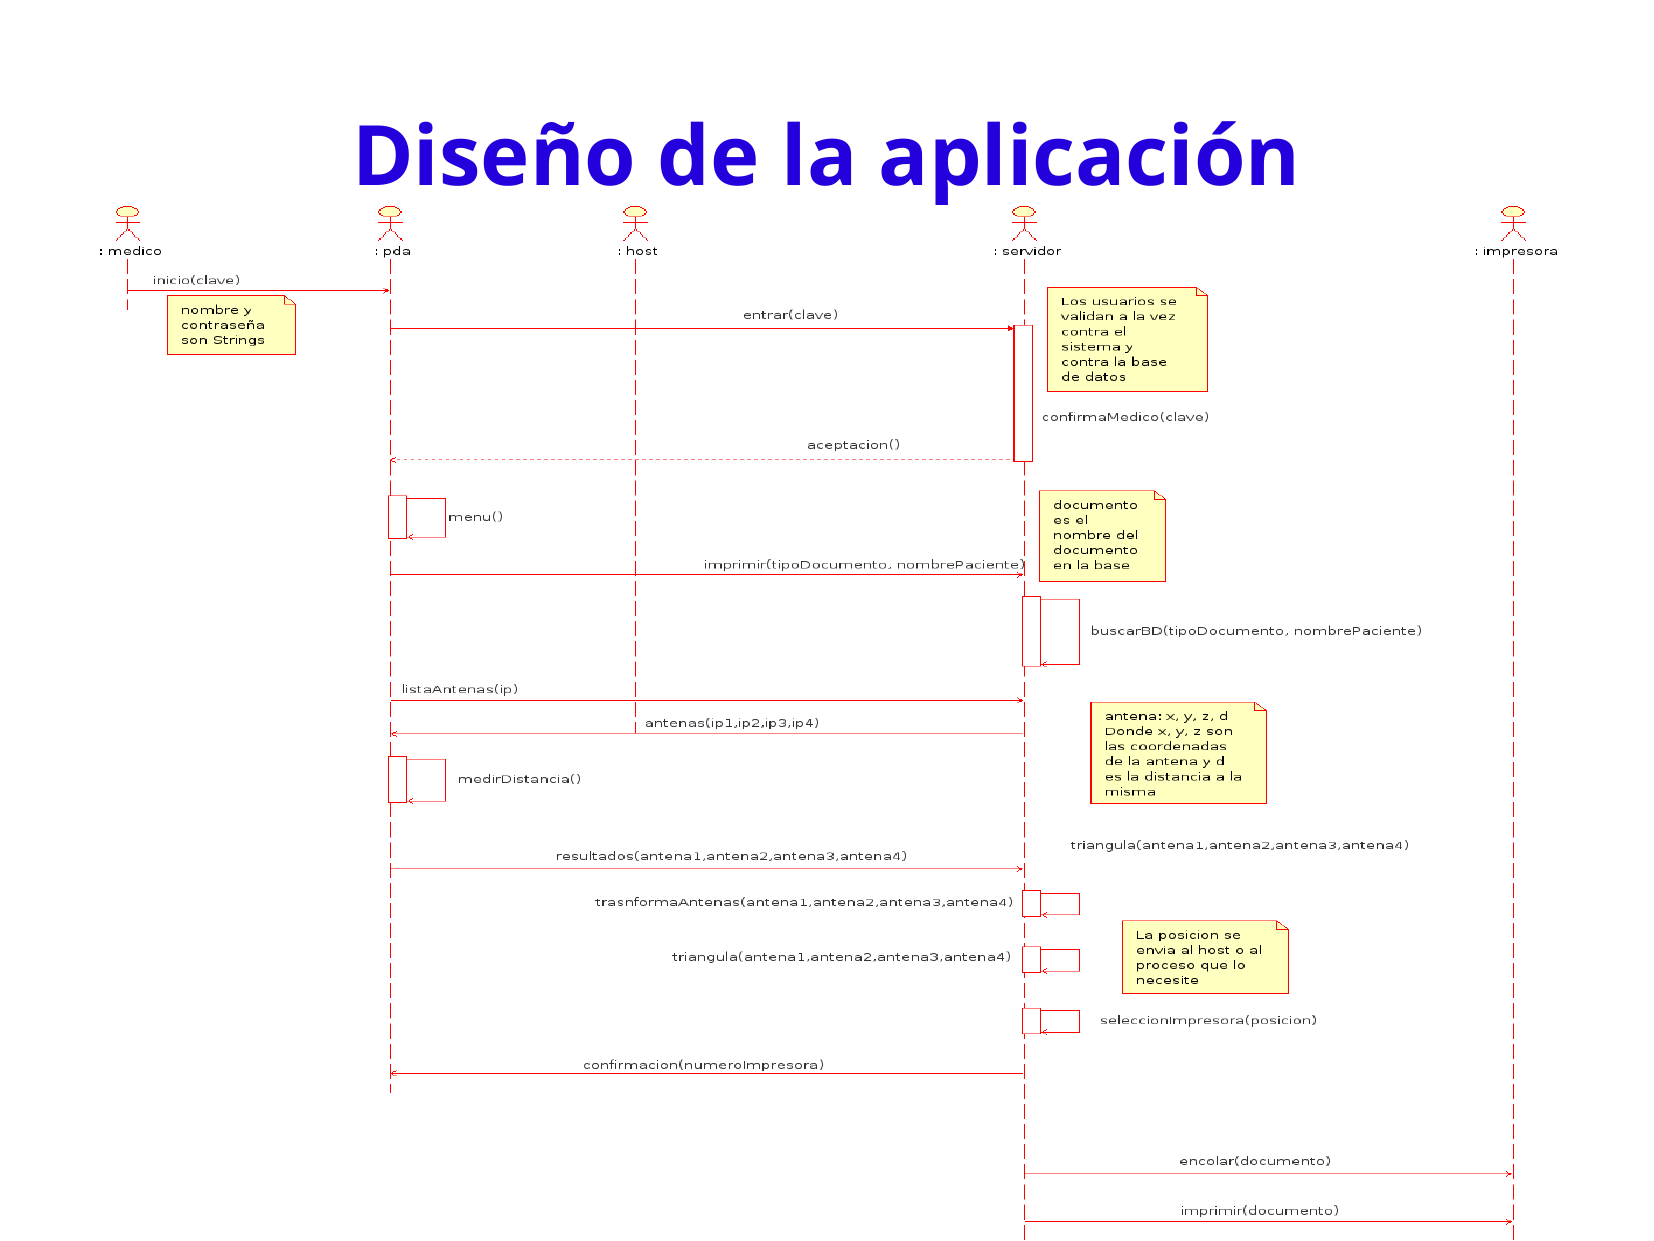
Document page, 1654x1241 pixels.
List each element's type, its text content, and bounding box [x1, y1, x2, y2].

title Diseño de la aplicación [82, 49, 1571, 257]
picture [88, 206, 1565, 1241]
